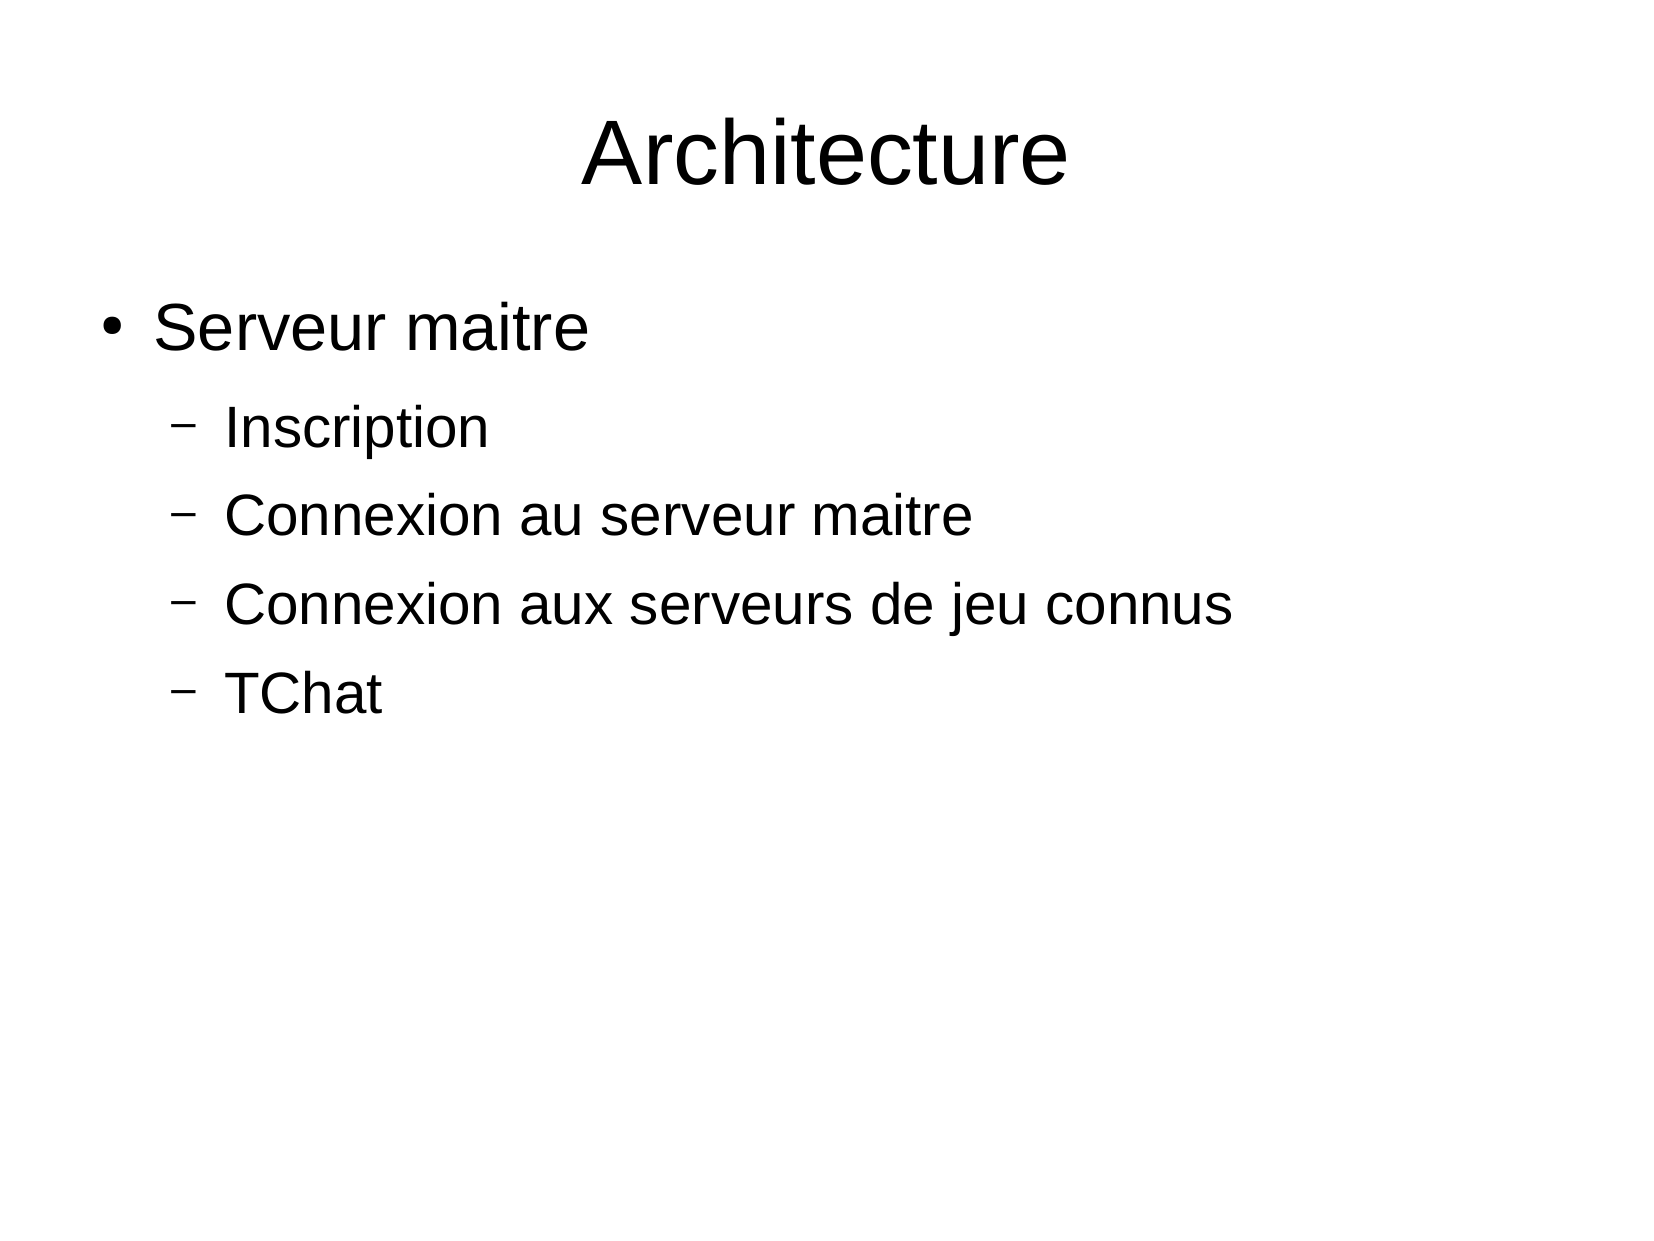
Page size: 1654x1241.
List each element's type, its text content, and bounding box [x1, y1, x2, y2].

title Architecture [82, 49, 1571, 257]
list Serveur maitre Inscription Connexion au serveur maitre Connexion aux serveurs de jeu connus TChat [82, 290, 1538, 1010]
